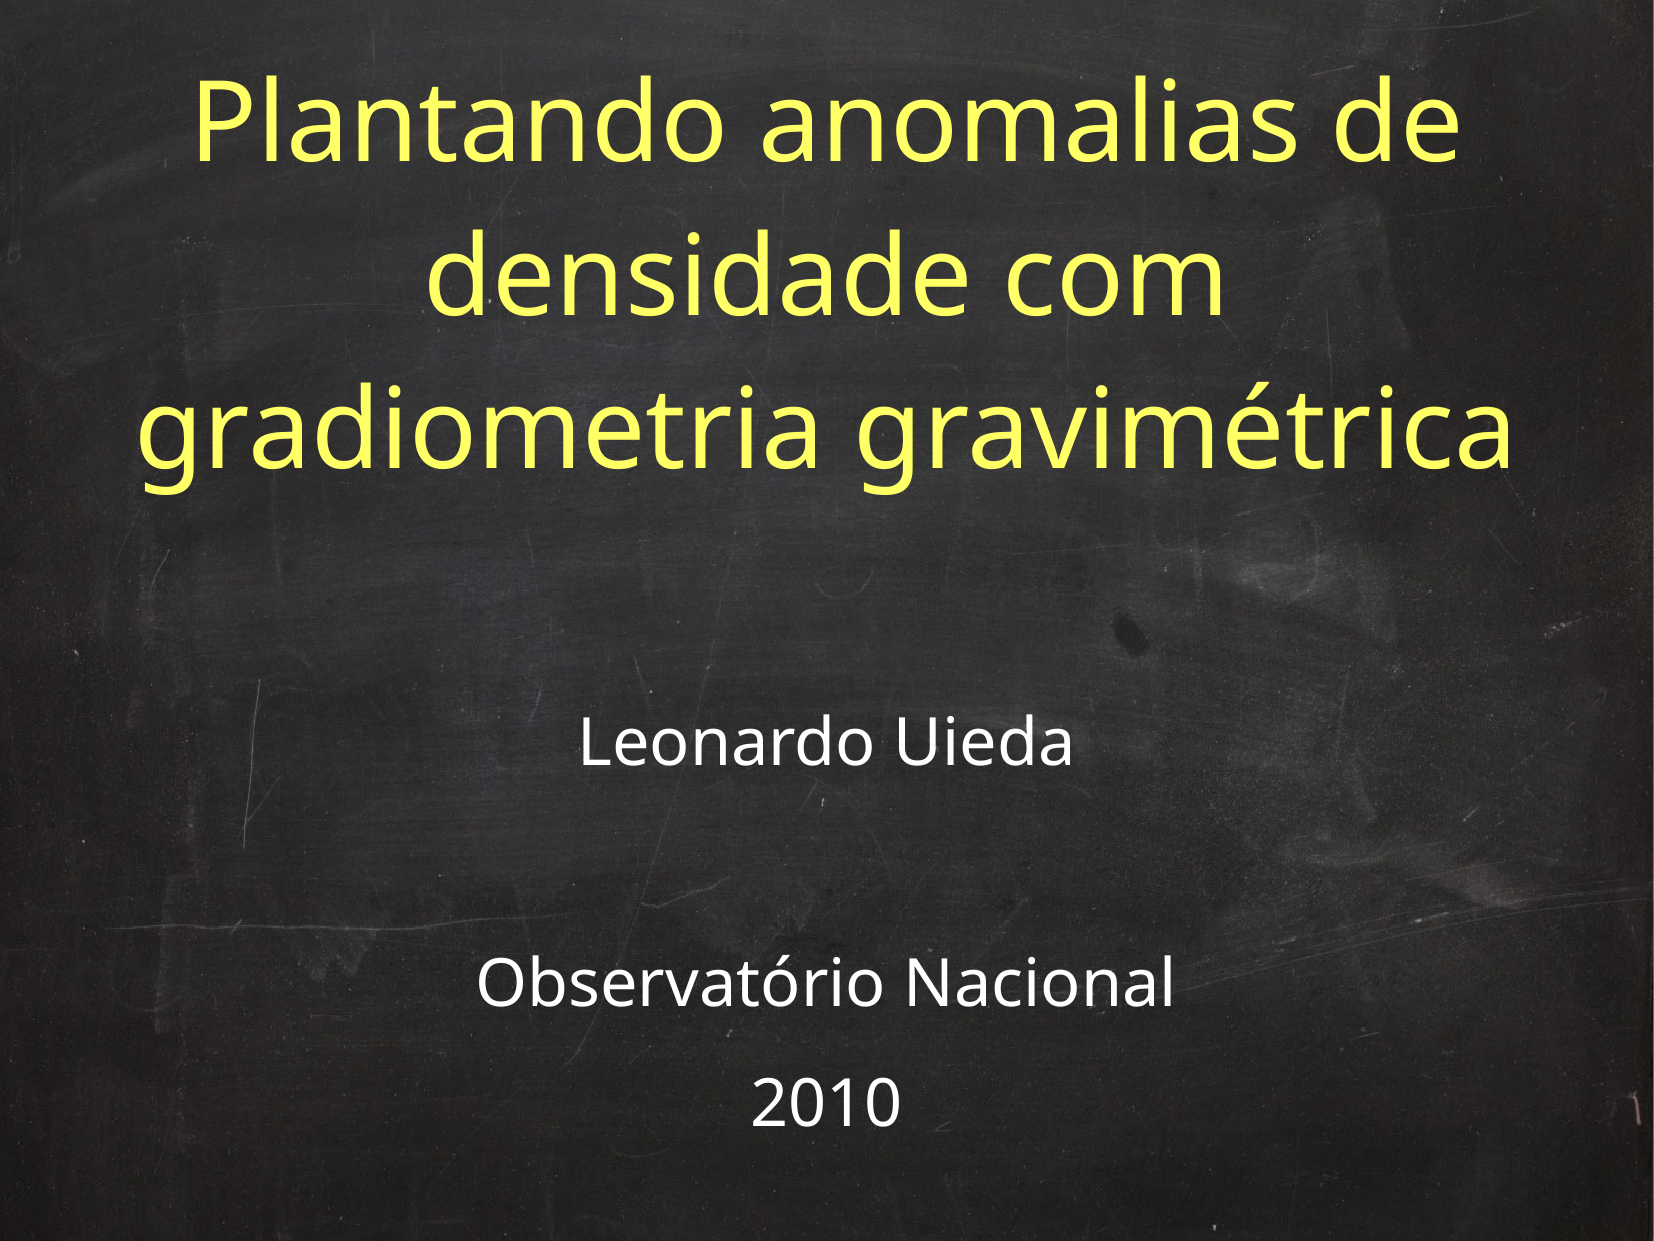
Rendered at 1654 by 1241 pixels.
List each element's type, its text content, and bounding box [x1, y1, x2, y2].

picture [0, 0, 1654, 1241]
list Leonardo Uieda Observatório Nacional 2010 [82, 694, 1571, 1204]
title Plantando anomalias de densidade com gradiometria gravimétrica [82, 36, 1571, 507]
